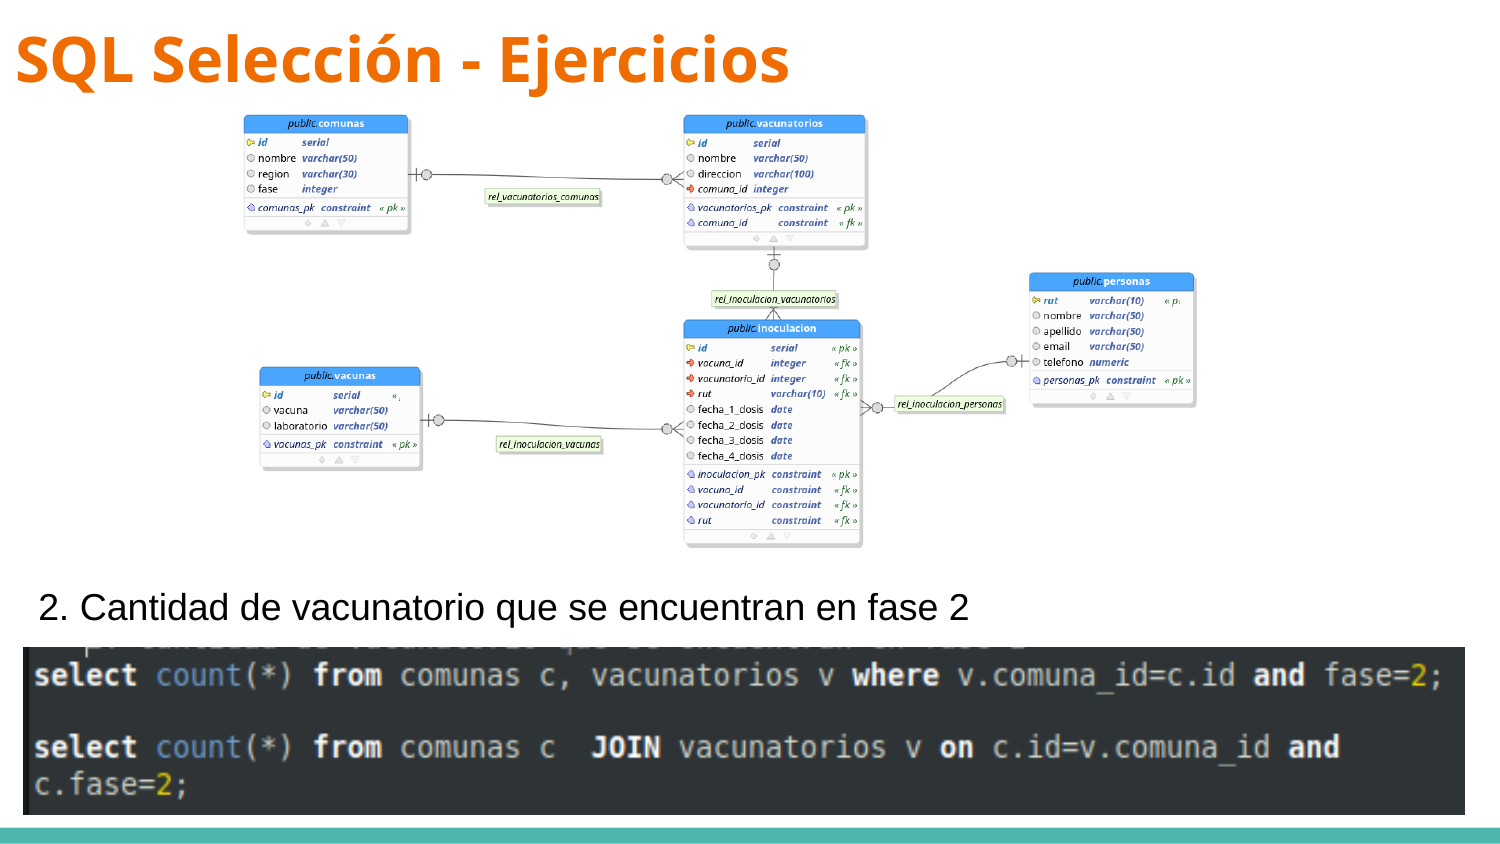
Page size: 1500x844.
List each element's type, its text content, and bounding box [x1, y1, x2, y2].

title SQL Selección - Ejercicios [0, 0, 1398, 116]
picture [23, 647, 1465, 815]
picture [236, 107, 1205, 556]
text_box 2. Cantidad de vacunatorio que se encuentran en fase 2 [23, 578, 1314, 636]
